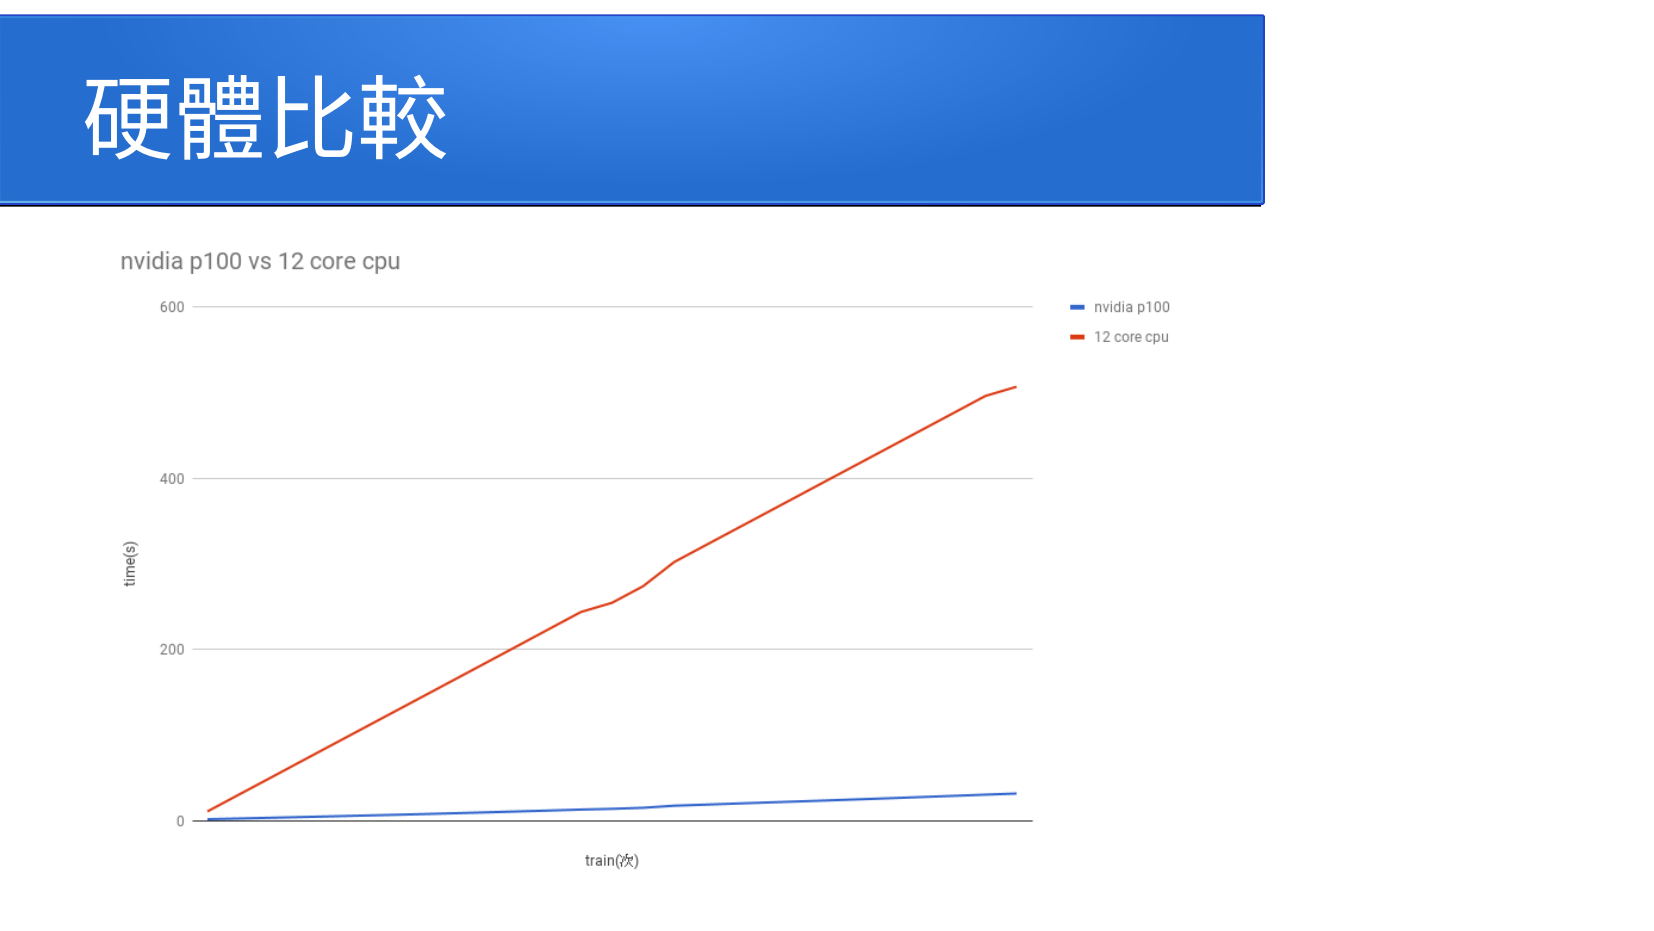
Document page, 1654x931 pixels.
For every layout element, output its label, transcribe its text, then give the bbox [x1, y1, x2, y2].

picture [86, 212, 1205, 904]
title 硬體比較 [82, 35, 1235, 189]
